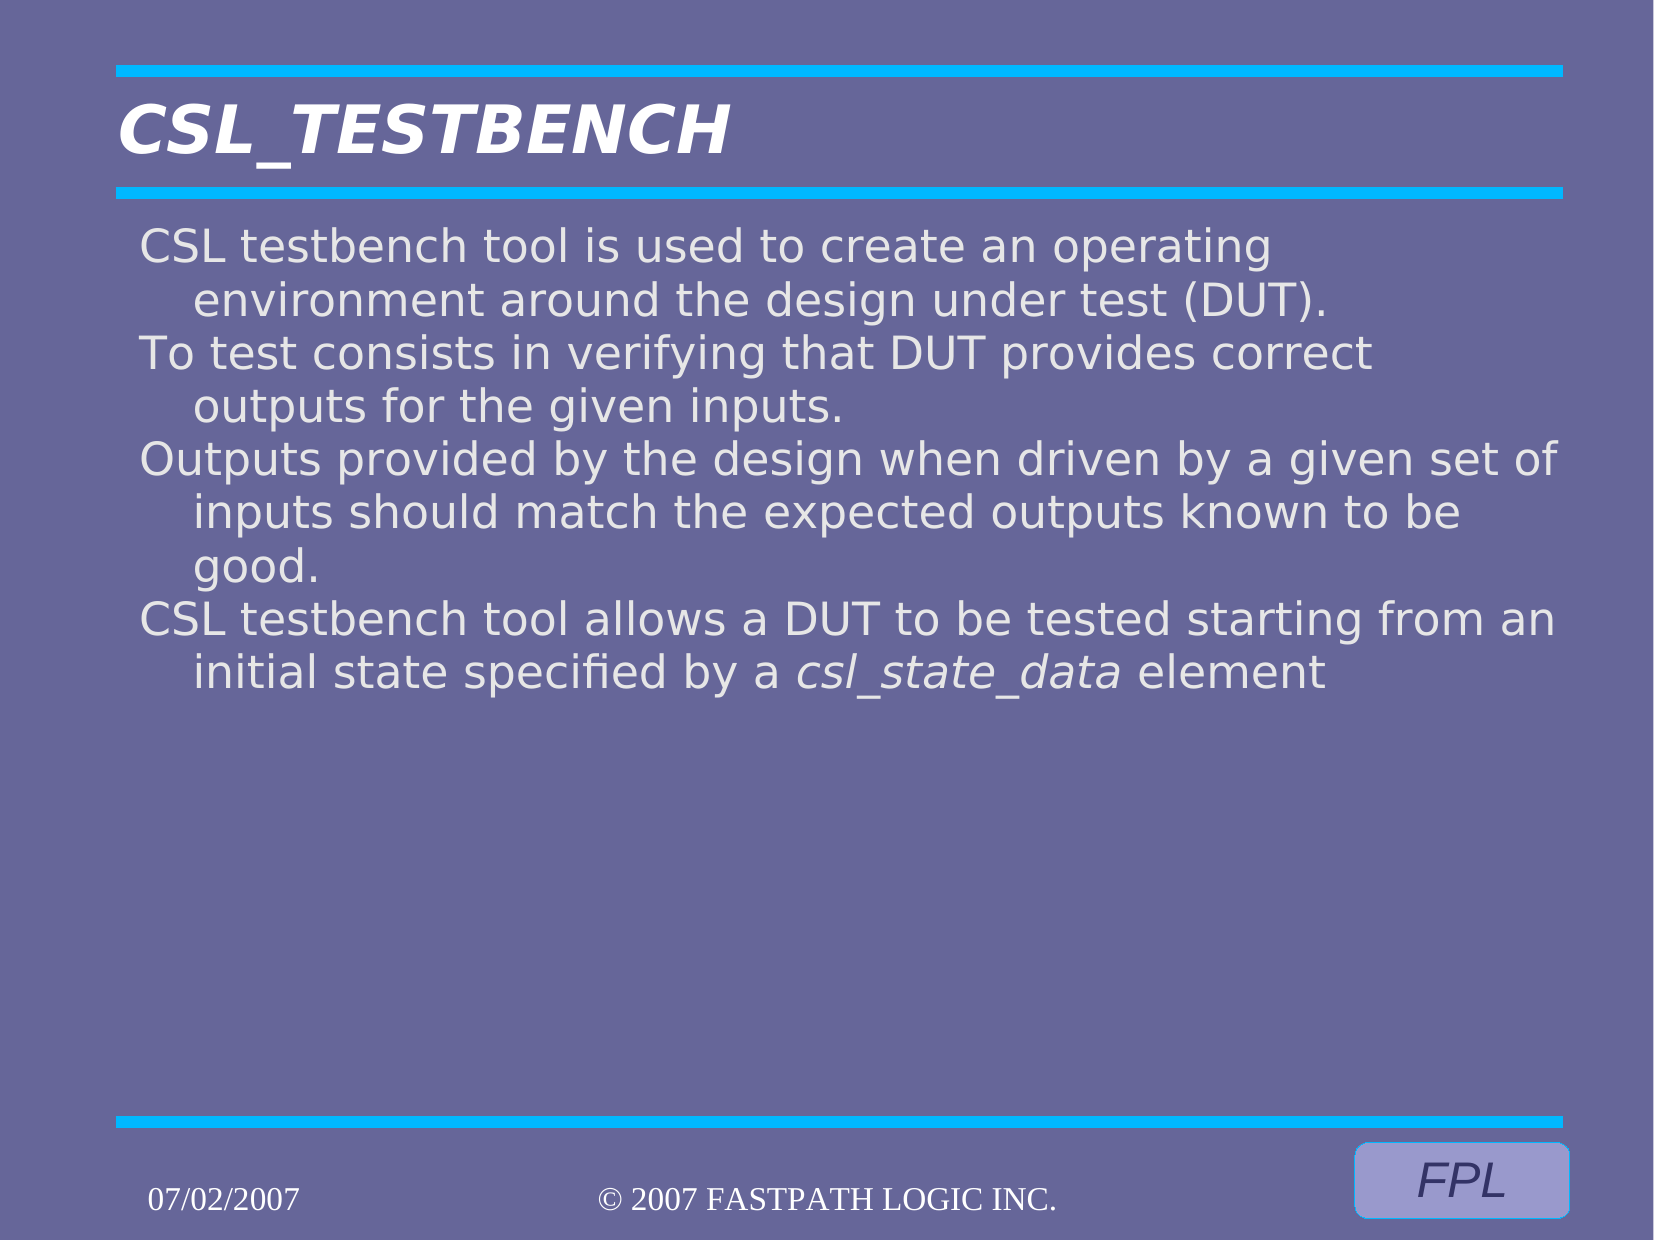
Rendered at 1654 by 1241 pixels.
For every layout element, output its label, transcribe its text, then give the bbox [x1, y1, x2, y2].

title CSL_TESTBENCH [118, 41, 1531, 219]
list CSL testbench tool is used to create an operating environment around the design under test (DUT). To test consists in verifying that DUT provides correct outputs for the given inputs. Outputs provided by the design when driven by a given set of inputs should match the expected outputs known to be good. CSL testbench tool allows a DUT to be tested starting from an initial state specified by a csl_state_data element [121, 220, 1561, 1133]
